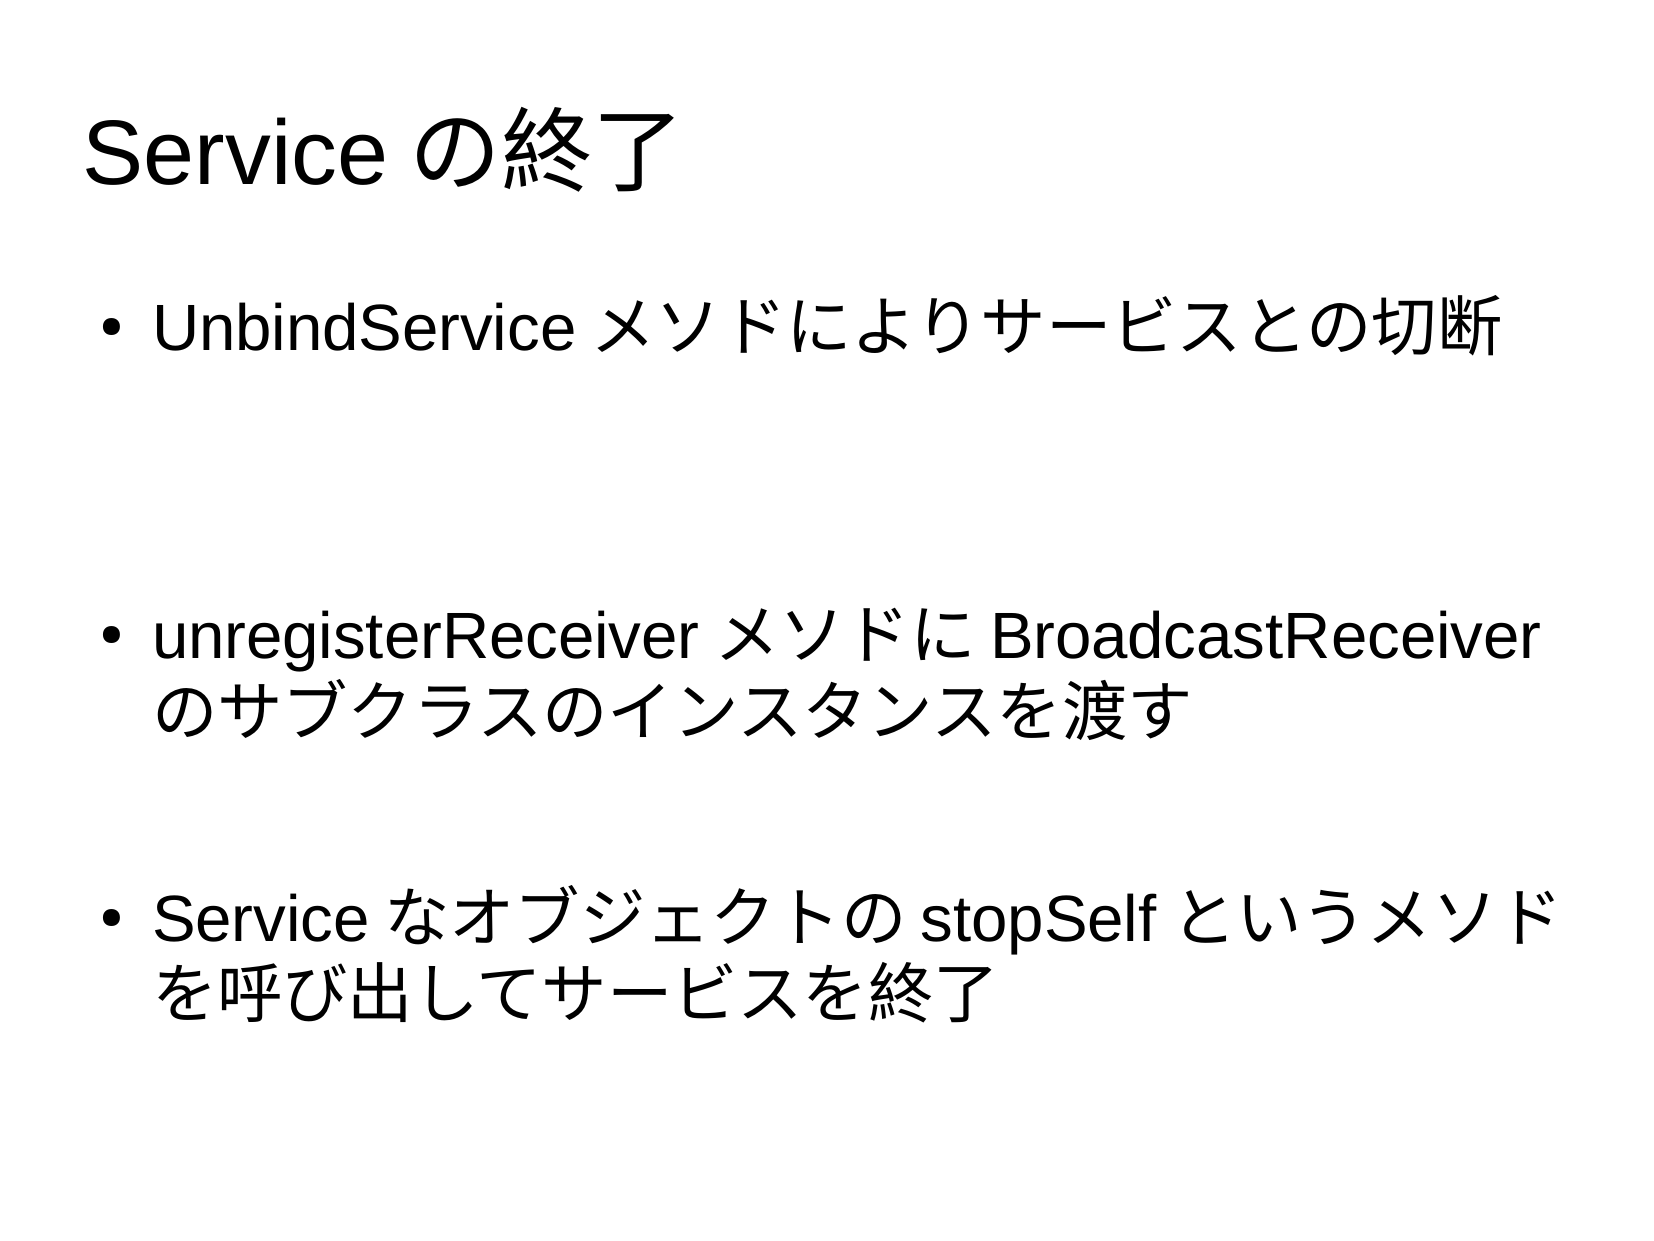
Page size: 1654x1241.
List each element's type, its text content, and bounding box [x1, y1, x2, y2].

list UnbindServiceメソドによりサービスとの切断 unregisterReceiverメソドにBroadcastReceiverのサブクラスのインスタンスを渡す ServiceなオブジェクトのstopSelfというメソドを呼び出してサービスを終了 [82, 290, 1571, 1109]
title Serviceの終了 [82, 56, 1571, 250]
